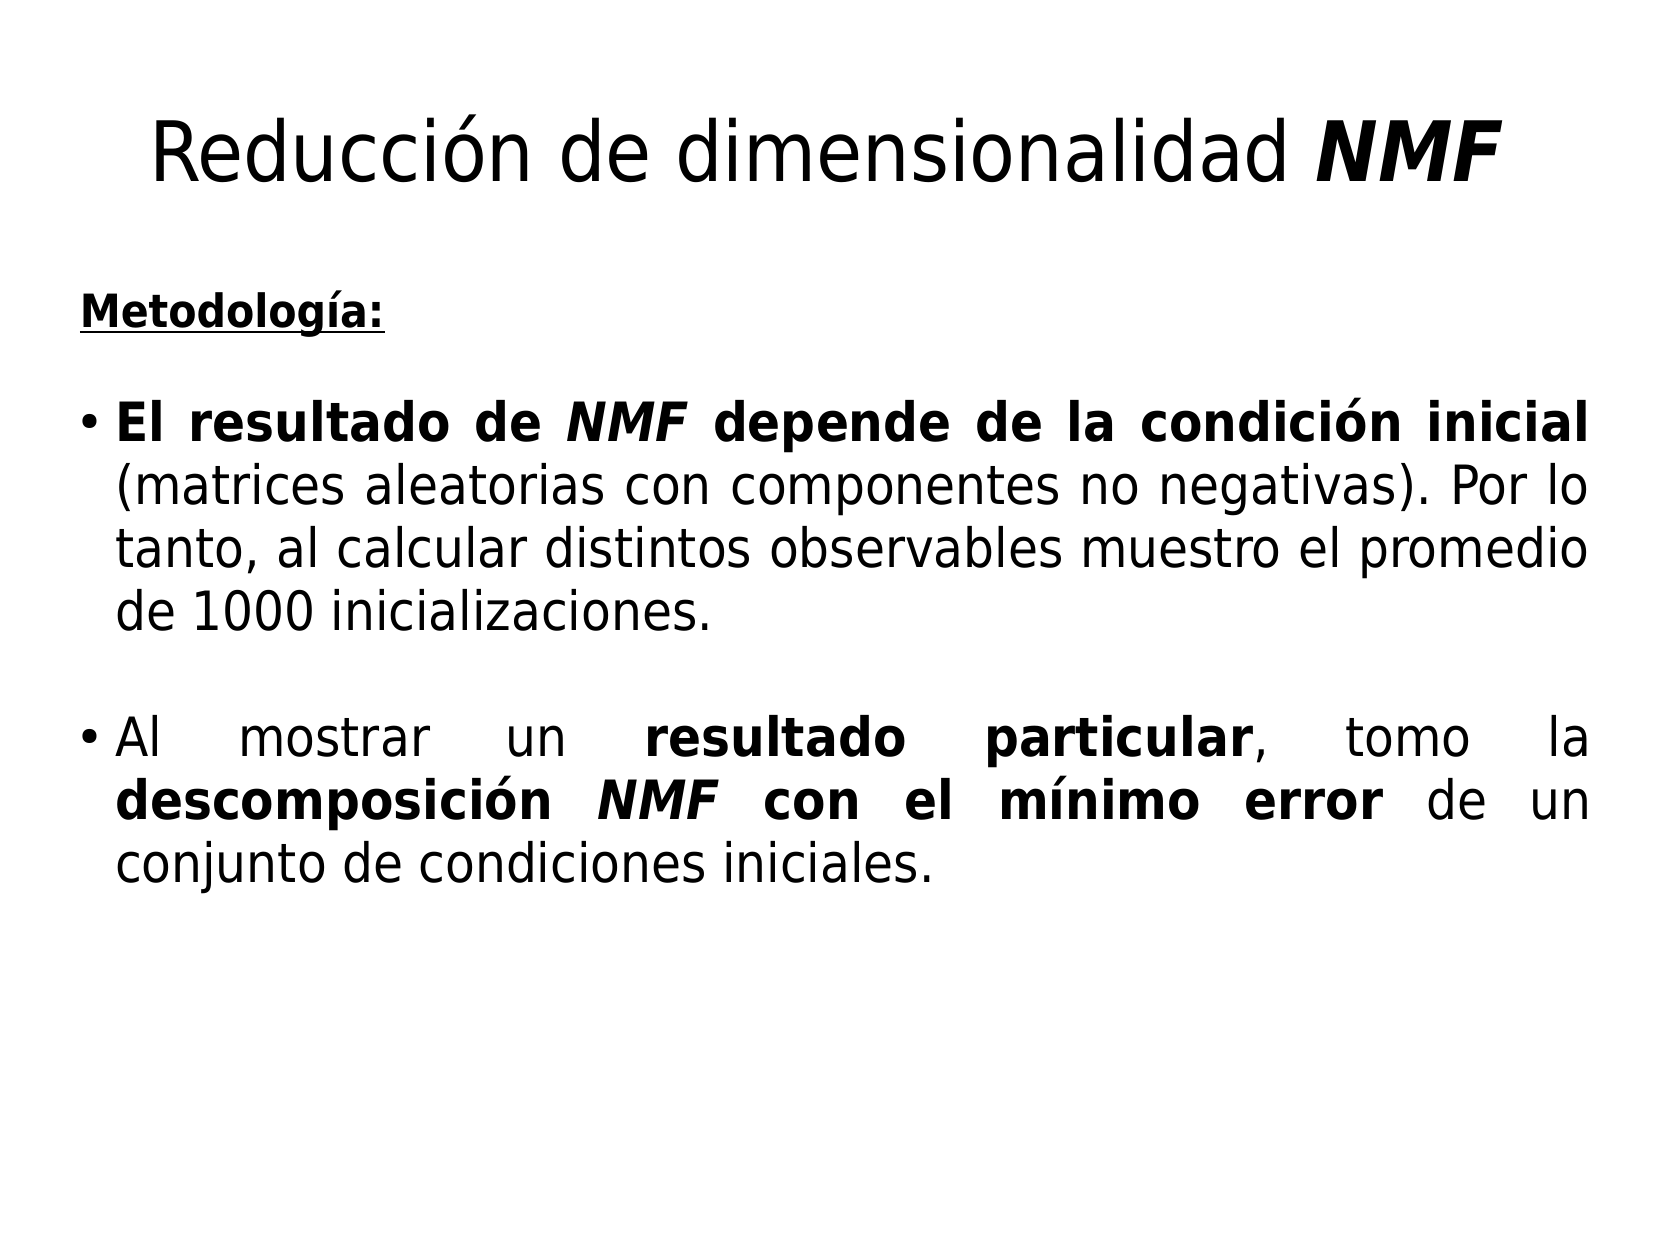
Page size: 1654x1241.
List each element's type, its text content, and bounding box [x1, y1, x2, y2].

text_box Metodología: El resultado de NMF depende de la condición inicial (matrices aleatorias con componentes no negativas). Por lo tanto, al calcular distintos observables muestro el promedio de 1000 inicializaciones. Al mostrar un resultado particular, tomo la descomposición NMF con el mínimo error de un conjunto de condiciones iniciales. [64, 277, 1607, 908]
title Reducción de dimensionalidad NMF [82, 49, 1571, 257]
